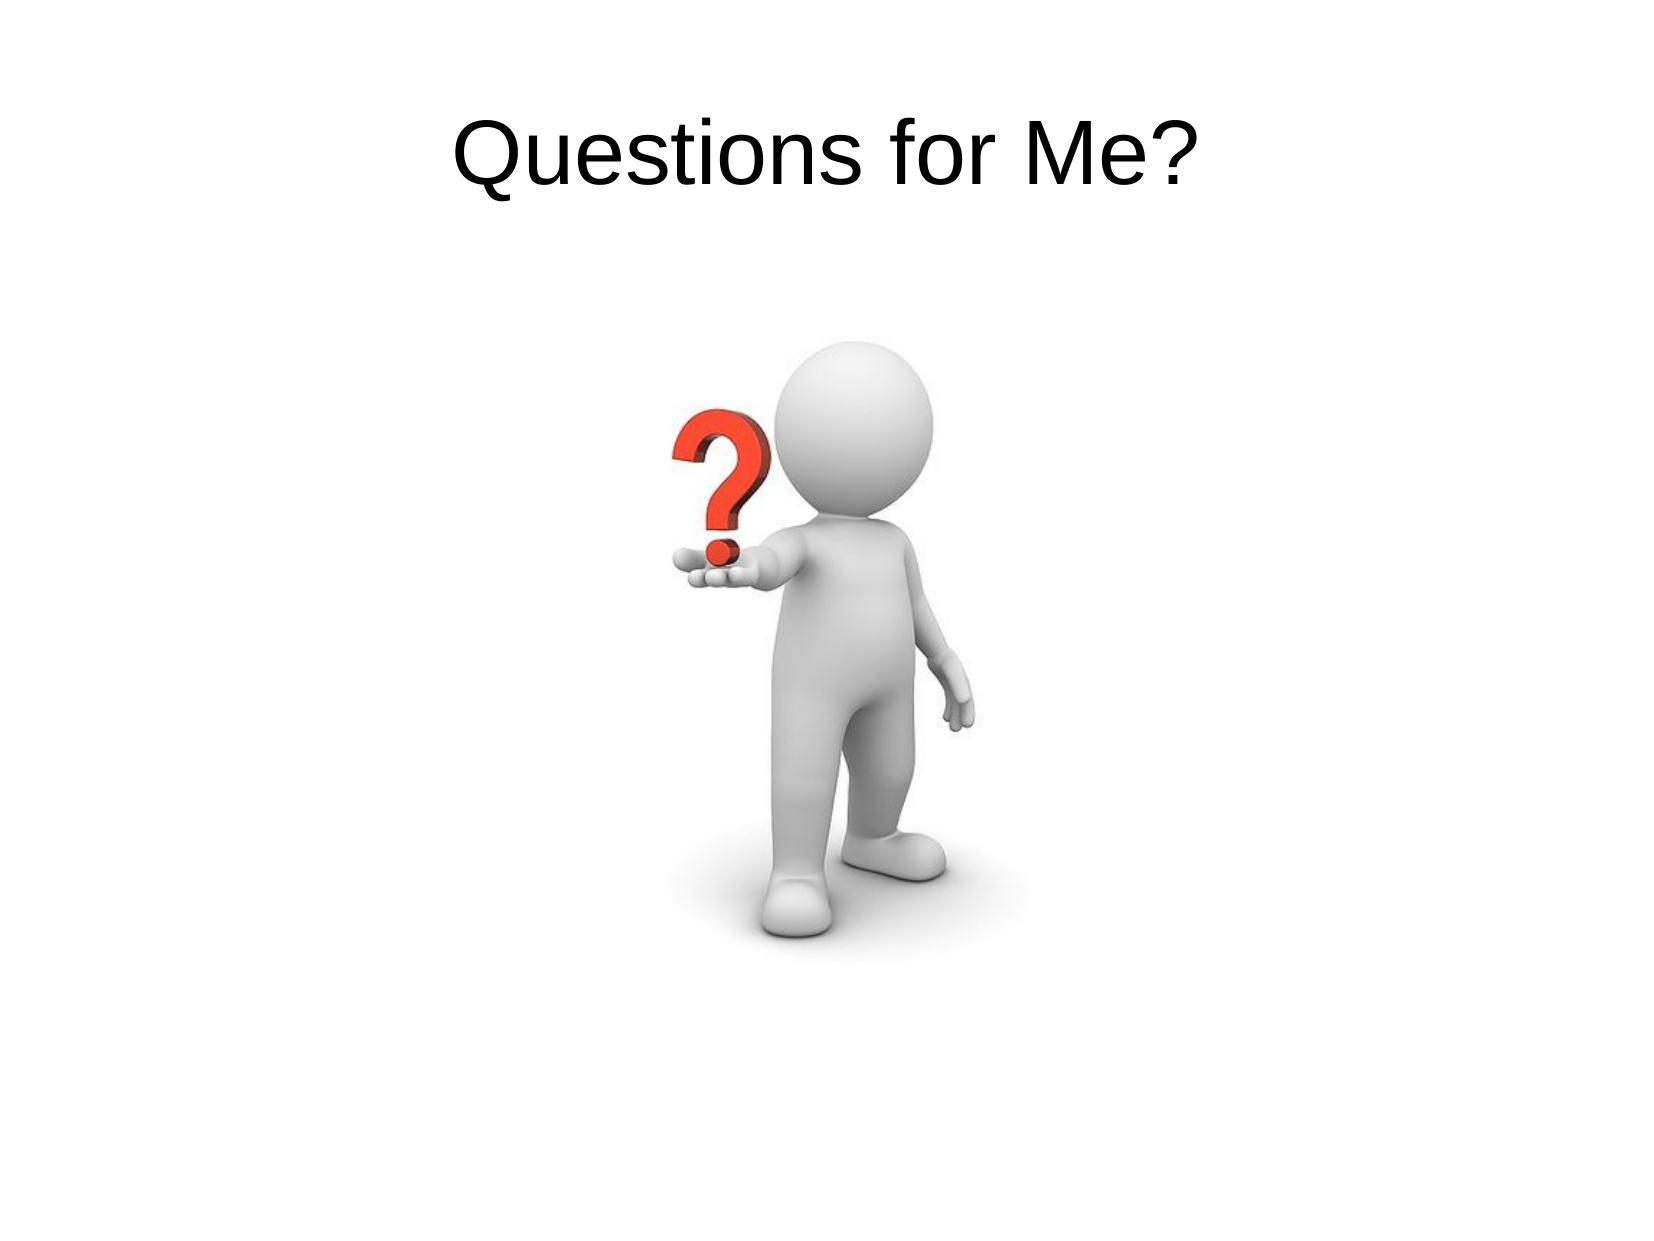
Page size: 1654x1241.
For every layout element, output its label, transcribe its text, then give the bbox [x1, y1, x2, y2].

picture [557, 290, 1097, 1010]
title Questions for Me? [82, 49, 1571, 257]
